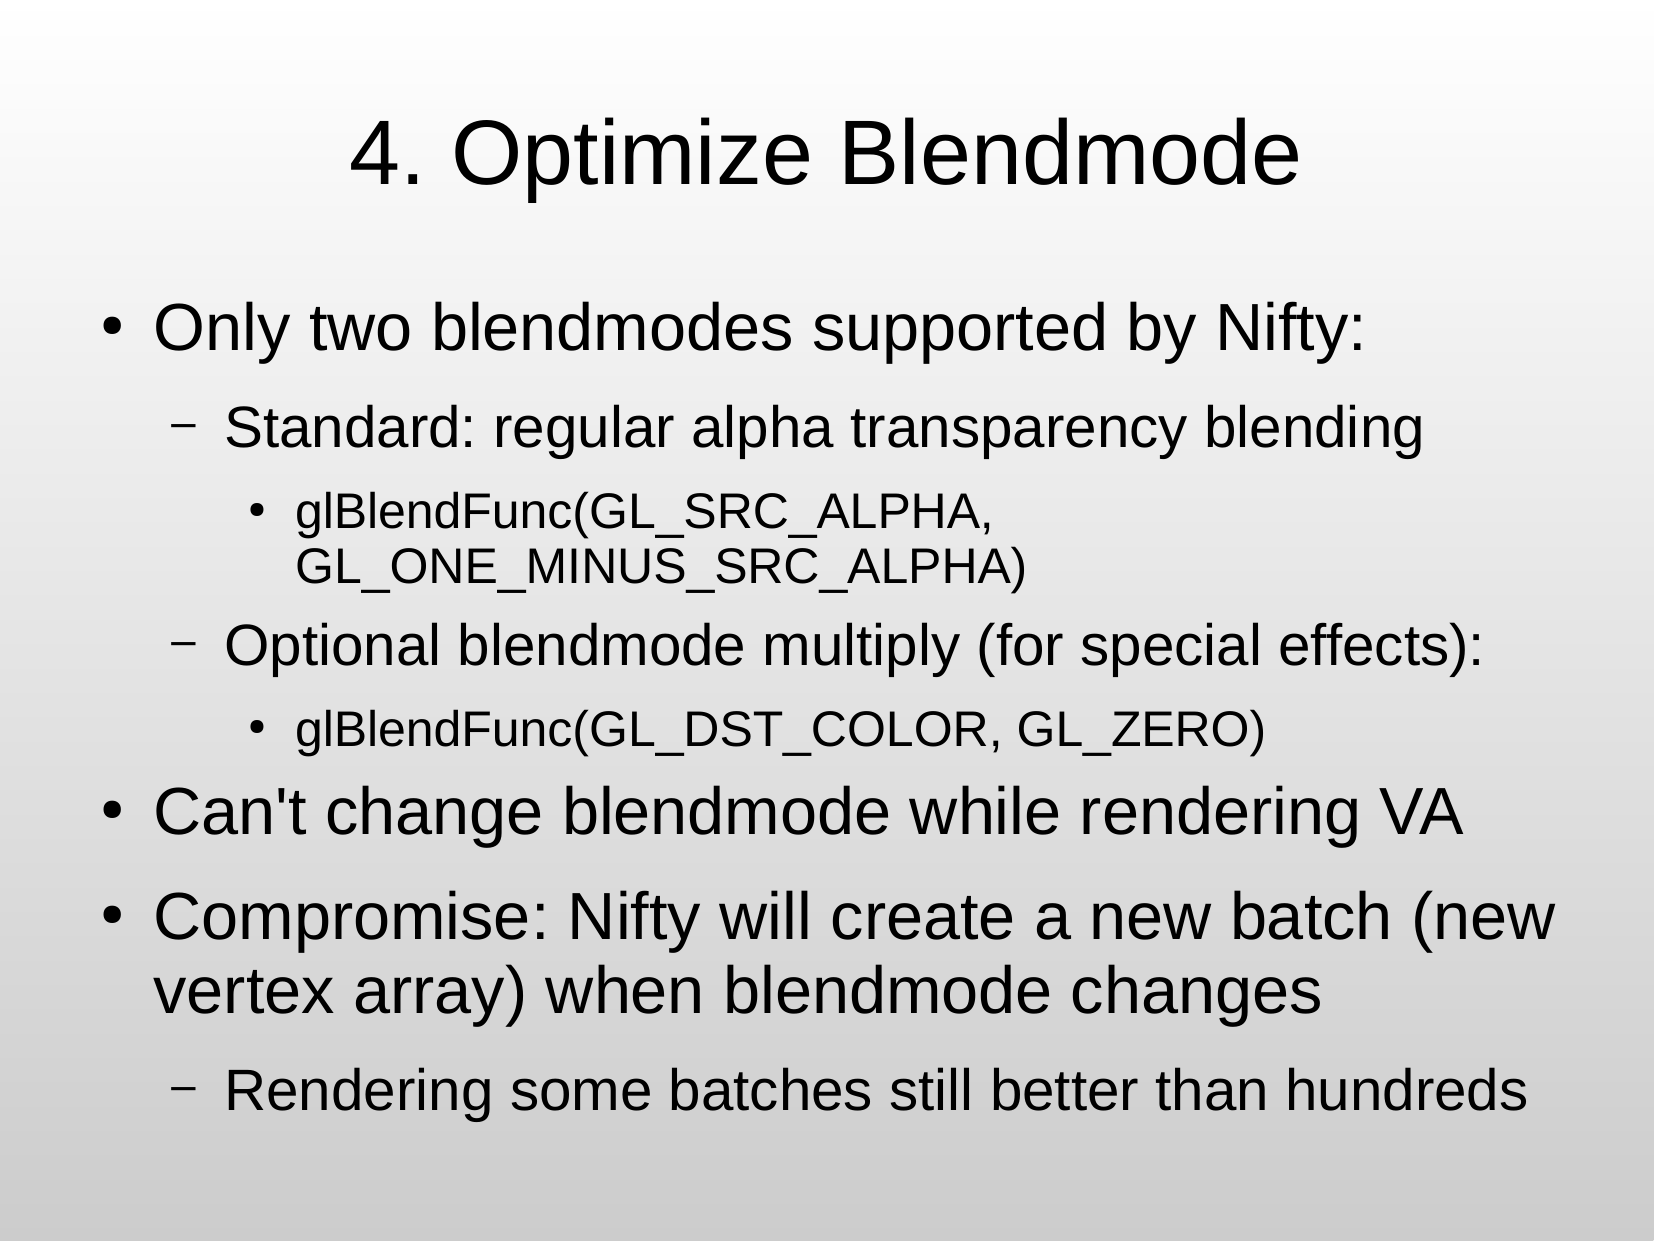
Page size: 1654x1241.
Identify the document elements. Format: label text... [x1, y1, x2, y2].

list Only two blendmodes supported by Nifty: Standard: regular alpha transparency blending glBlendFunc(GL_SRC_ALPHA, GL_ONE_MINUS_SRC_ALPHA) Optional blendmode multiply (for special effects): glBlendFunc(GL_DST_COLOR, GL_ZERO) Can't change blendmode while rendering VA Compromise: Nifty will create a new batch (new vertex array) when blendmode changes Rendering some batches still better than hundreds [82, 290, 1571, 1122]
title 4. Optimize Blendmode [82, 49, 1571, 257]
